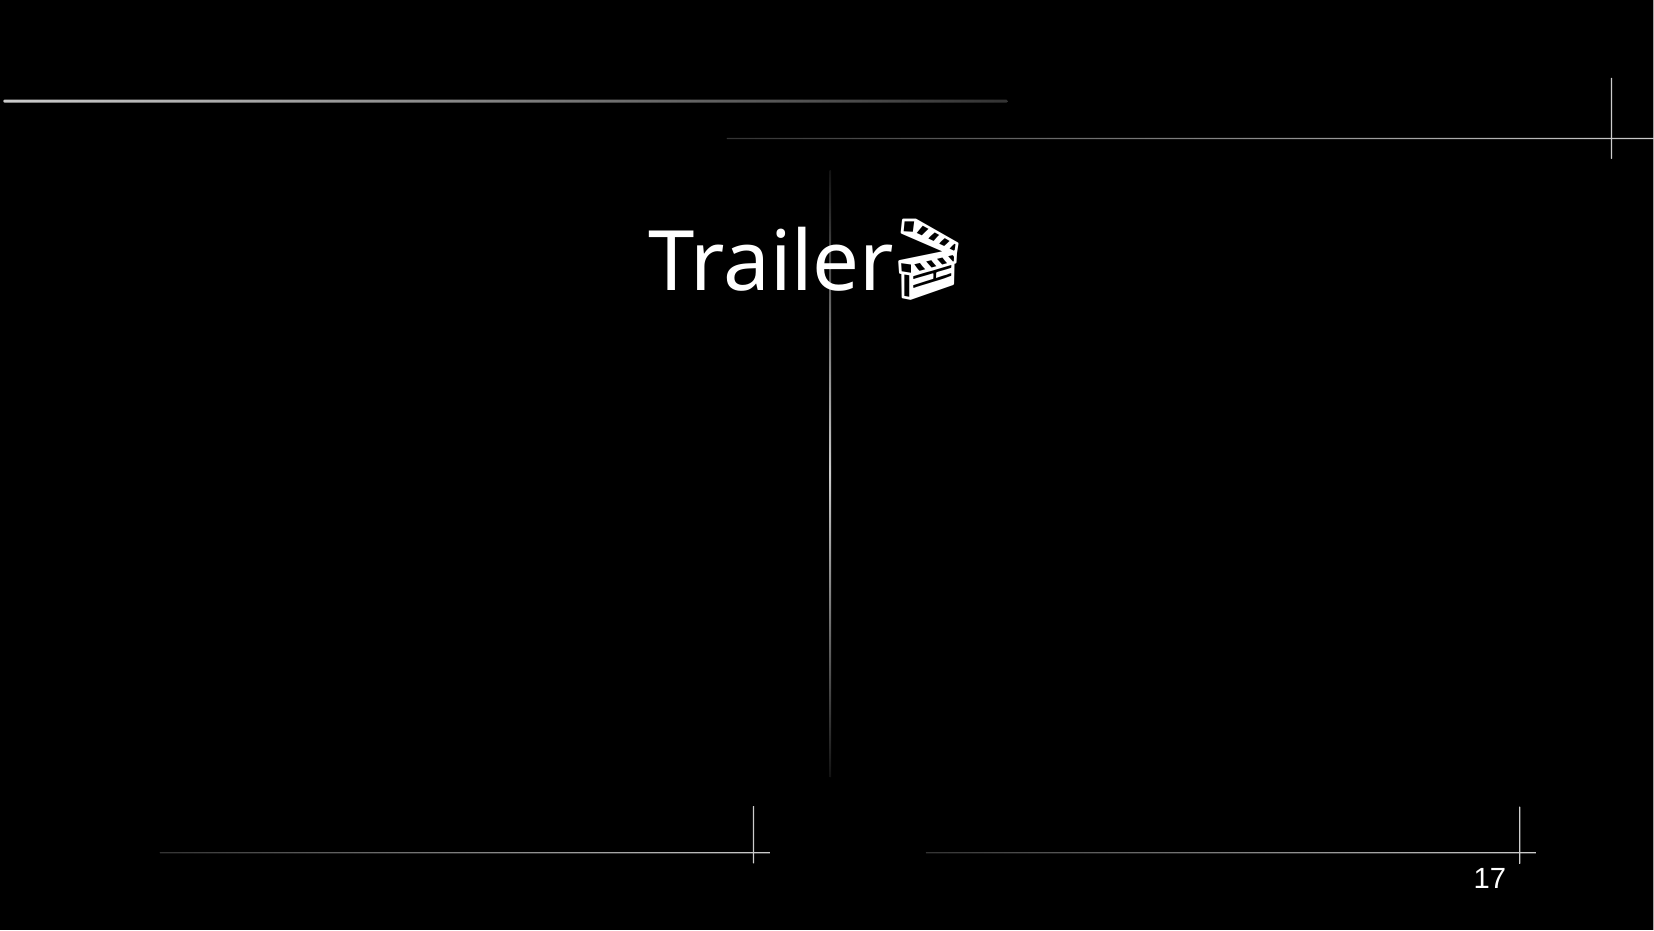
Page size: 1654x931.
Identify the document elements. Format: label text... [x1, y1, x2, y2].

subtitle Trailer🎬 [23, 11, 1589, 505]
